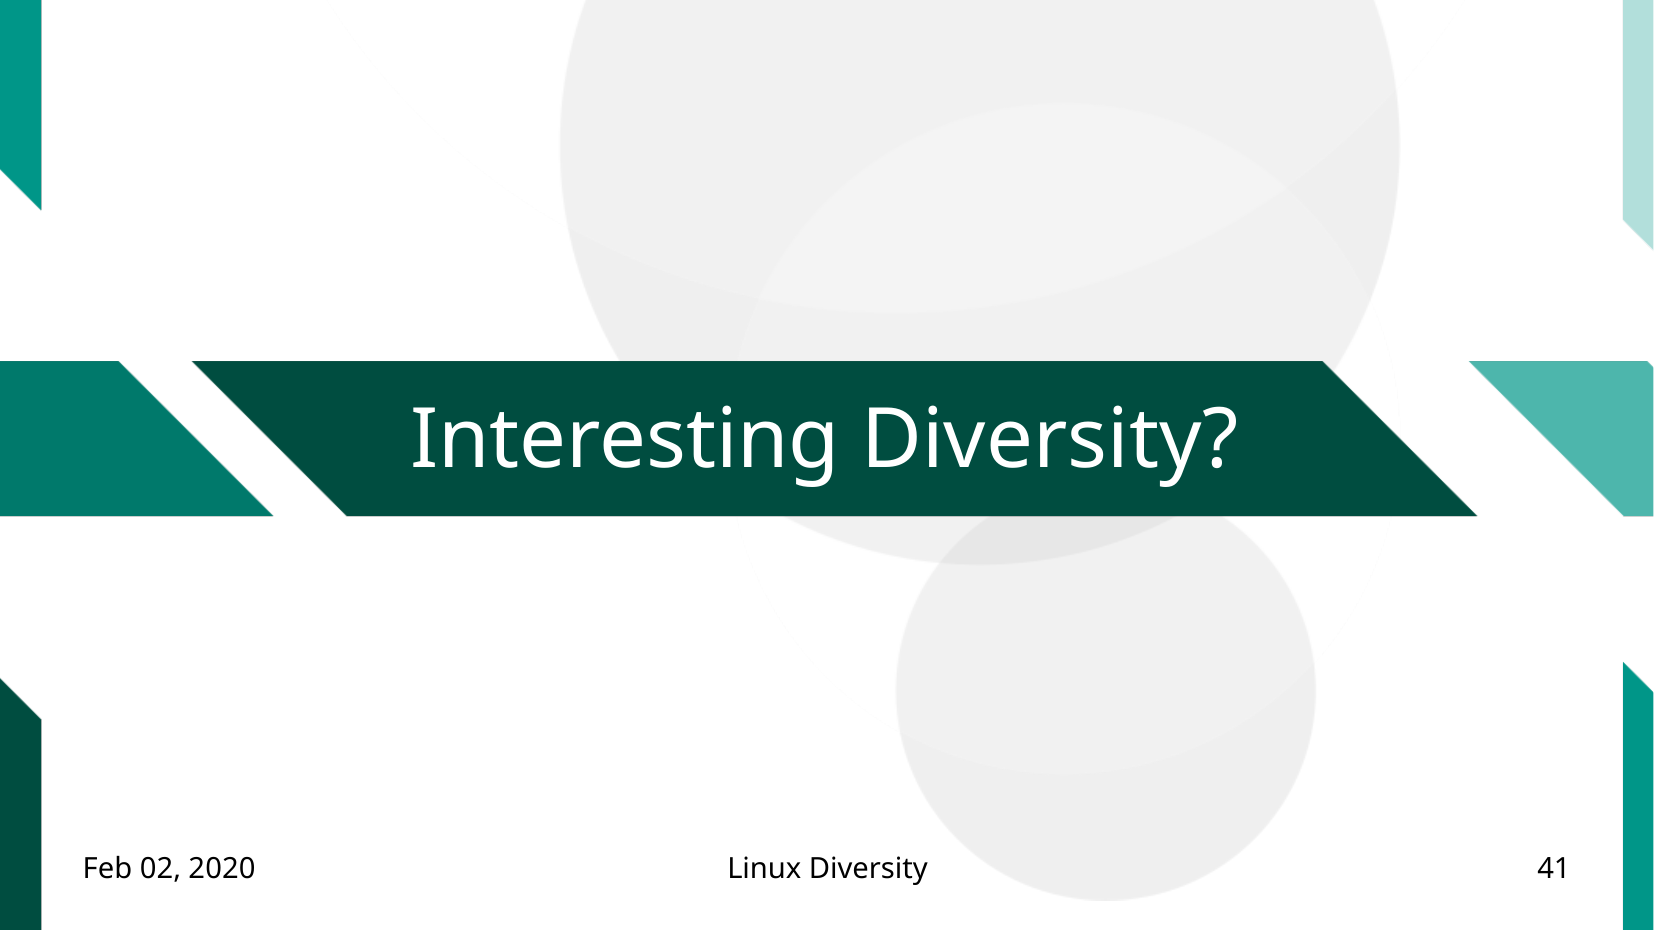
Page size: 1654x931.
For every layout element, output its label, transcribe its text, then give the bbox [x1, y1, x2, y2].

picture [0, 0, 1654, 930]
title Interesting Diversity? [82, 360, 1568, 511]
